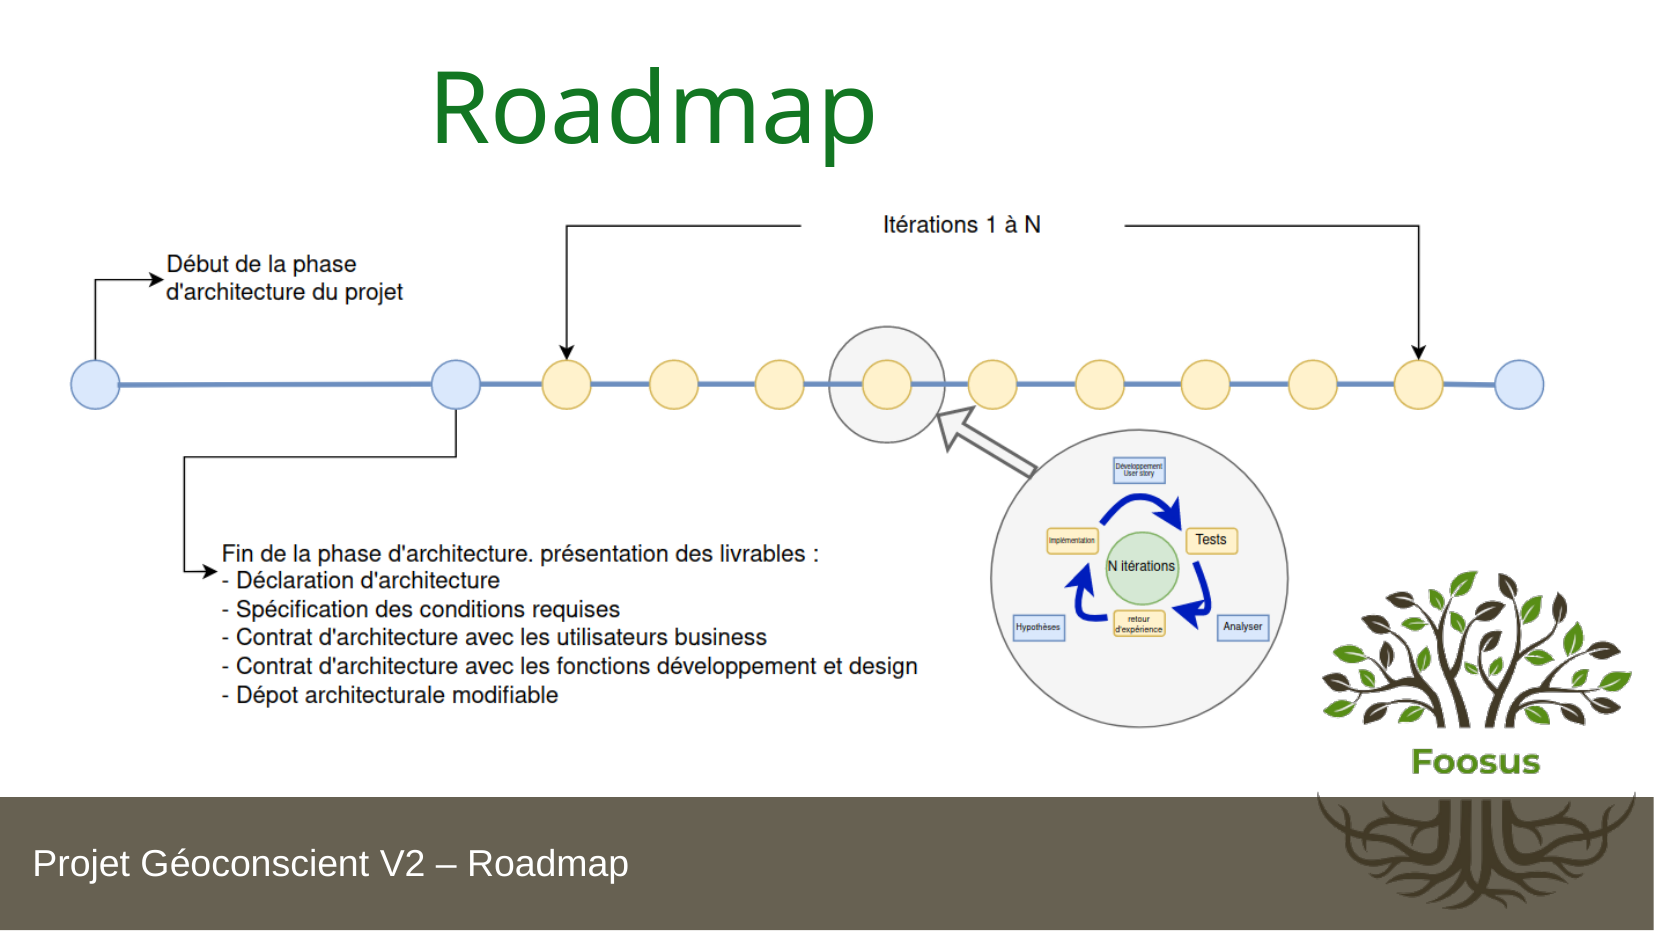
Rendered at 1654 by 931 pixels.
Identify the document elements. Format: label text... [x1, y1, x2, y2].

text_box Roadmap [413, 29, 1359, 157]
text_box [0, 797, 1654, 931]
picture [59, 169, 1654, 797]
text_box Projet Géoconscient V2 – Roadmap [17, 835, 1329, 931]
